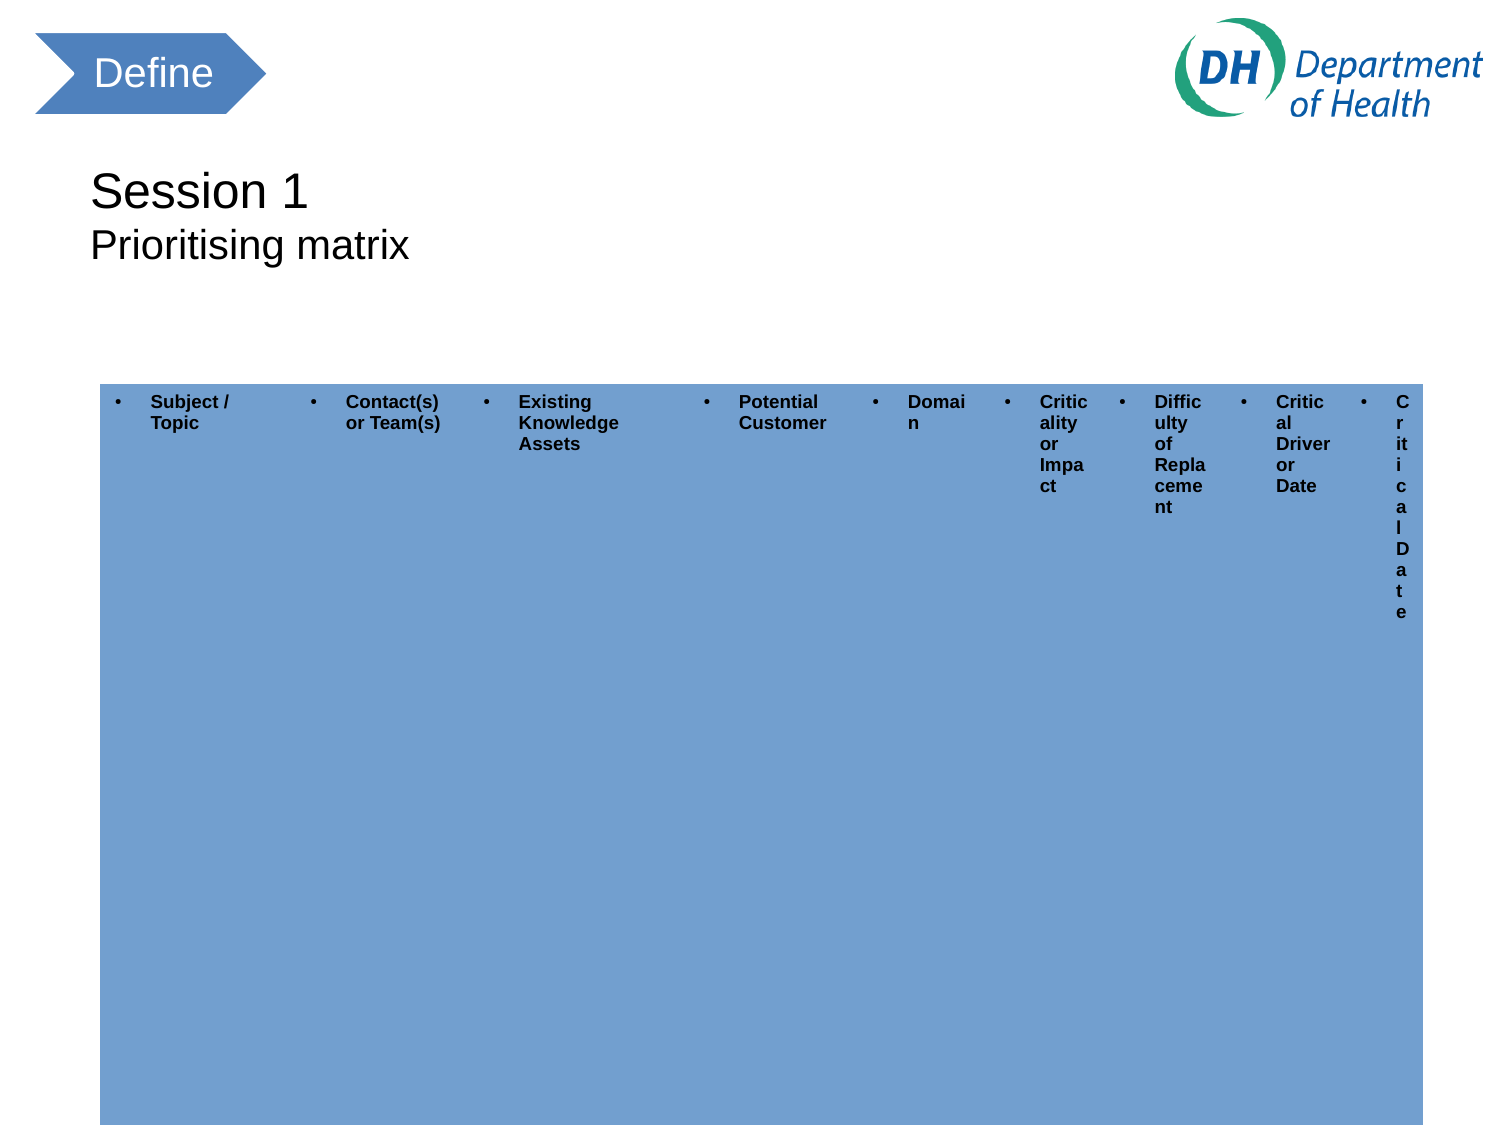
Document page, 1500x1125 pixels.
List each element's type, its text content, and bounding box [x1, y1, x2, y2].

table_cell [858, 1028, 990, 1085]
table_cell [1104, 1085, 1226, 1125]
table_cell [990, 801, 1104, 858]
table_cell [1226, 858, 1346, 914]
table_cell [1104, 971, 1226, 1028]
table_cell [1346, 914, 1423, 971]
table_cell [990, 630, 1104, 687]
table_cell [689, 1028, 858, 1085]
table_cell [296, 1085, 468, 1125]
table_cell [1226, 801, 1346, 858]
table_cell [296, 687, 468, 744]
table_cell [296, 858, 468, 914]
table_cell [1226, 971, 1346, 1028]
table_cell [296, 914, 468, 971]
table_cell [689, 971, 858, 1028]
table_header Potential Customer [689, 384, 858, 630]
table_cell [990, 914, 1104, 971]
table_cell [100, 744, 296, 801]
table_cell [1104, 687, 1226, 744]
table_cell [689, 1085, 858, 1125]
table_cell [468, 971, 689, 1028]
table_cell [100, 1085, 296, 1125]
table_cell [1104, 801, 1226, 858]
table_header Critical Date [1346, 384, 1423, 630]
table_cell [100, 914, 296, 971]
table_cell [990, 971, 1104, 1028]
table_cell [1226, 630, 1346, 687]
table_cell [990, 858, 1104, 914]
table_cell [1346, 801, 1423, 858]
table_cell [100, 858, 296, 914]
title Session 1 Prioritising matrix [75, 150, 1426, 339]
table_cell [100, 971, 296, 1028]
table_cell [296, 971, 468, 1028]
table_cell [296, 801, 468, 858]
table_cell [468, 858, 689, 914]
table_cell [1104, 1028, 1226, 1085]
table_cell [1226, 744, 1346, 801]
table_cell [1226, 687, 1346, 744]
table_cell [468, 744, 689, 801]
table_cell [689, 858, 858, 914]
table_cell [468, 1028, 689, 1085]
table_cell [296, 1028, 468, 1085]
table_cell [1346, 1085, 1423, 1125]
table_cell [1346, 971, 1423, 1028]
table_cell [990, 1028, 1104, 1085]
table_header Existing Knowledge Assets [468, 384, 689, 630]
table_cell [1104, 630, 1226, 687]
table_cell [468, 630, 689, 687]
table_cell [1104, 858, 1226, 914]
table_cell [468, 1085, 689, 1125]
table_cell [858, 801, 990, 858]
table_header Critical Driver or Date [1226, 384, 1346, 630]
table_cell [858, 858, 990, 914]
table_cell [689, 630, 858, 687]
table_cell [1226, 1028, 1346, 1085]
table_cell [858, 914, 990, 971]
table_cell [689, 914, 858, 971]
text_box Define [29, 30, 270, 117]
table_header Domain [858, 384, 990, 630]
table_cell [1346, 630, 1423, 687]
picture [1175, 19, 1483, 117]
table_cell [1104, 914, 1226, 971]
table_cell [100, 1028, 296, 1085]
table_header Criticality or Impact [990, 384, 1104, 630]
table_cell [990, 687, 1104, 744]
table_cell [296, 744, 468, 801]
table_cell [468, 914, 689, 971]
table_cell [1226, 914, 1346, 971]
table_header Contact(s) or Team(s) [296, 384, 468, 630]
table_cell [858, 744, 990, 801]
table_cell [100, 687, 296, 744]
table_cell [468, 801, 689, 858]
table_cell [689, 744, 858, 801]
table_cell [990, 744, 1104, 801]
table_header Subject / Topic [100, 384, 296, 630]
table_cell [858, 1085, 990, 1125]
table_cell [858, 630, 990, 687]
table_cell [858, 971, 990, 1028]
table_cell [1346, 744, 1423, 801]
table_cell [1104, 744, 1226, 801]
table_cell [1346, 858, 1423, 914]
table_cell [468, 687, 689, 744]
table_cell [858, 687, 990, 744]
table_cell [296, 630, 468, 687]
table_cell [689, 687, 858, 744]
table_cell [990, 1085, 1104, 1125]
table_cell [689, 801, 858, 858]
table_cell [1346, 687, 1423, 744]
table_cell [1346, 1028, 1423, 1085]
table_cell [100, 630, 296, 687]
table_cell [100, 801, 296, 858]
table_header Difficulty of Replacement [1104, 384, 1226, 630]
table_cell [1226, 1085, 1346, 1125]
